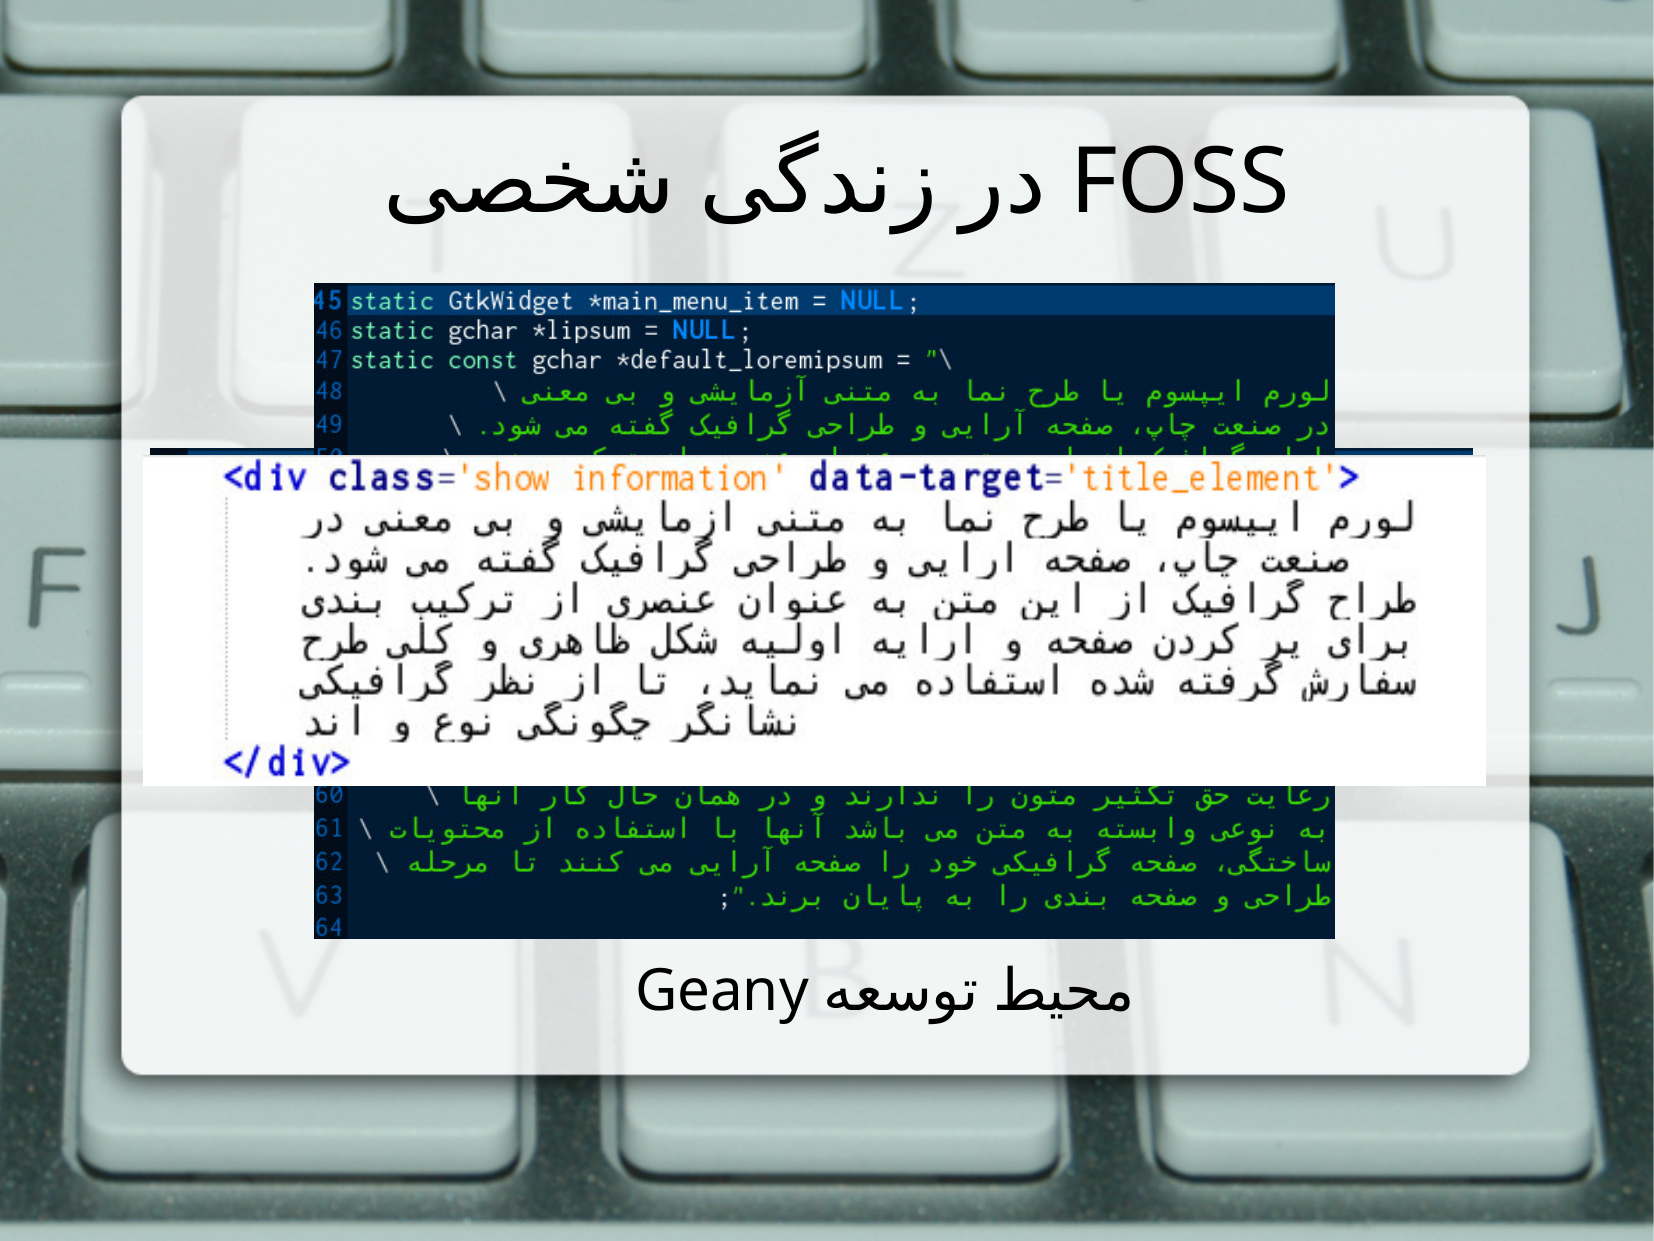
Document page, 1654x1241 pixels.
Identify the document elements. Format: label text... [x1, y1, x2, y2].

picture [0, 0, 1654, 1241]
text_box محیط توسعه Geany [495, 939, 1276, 1045]
title FOSS در زندگی شخصی [120, 99, 1531, 266]
